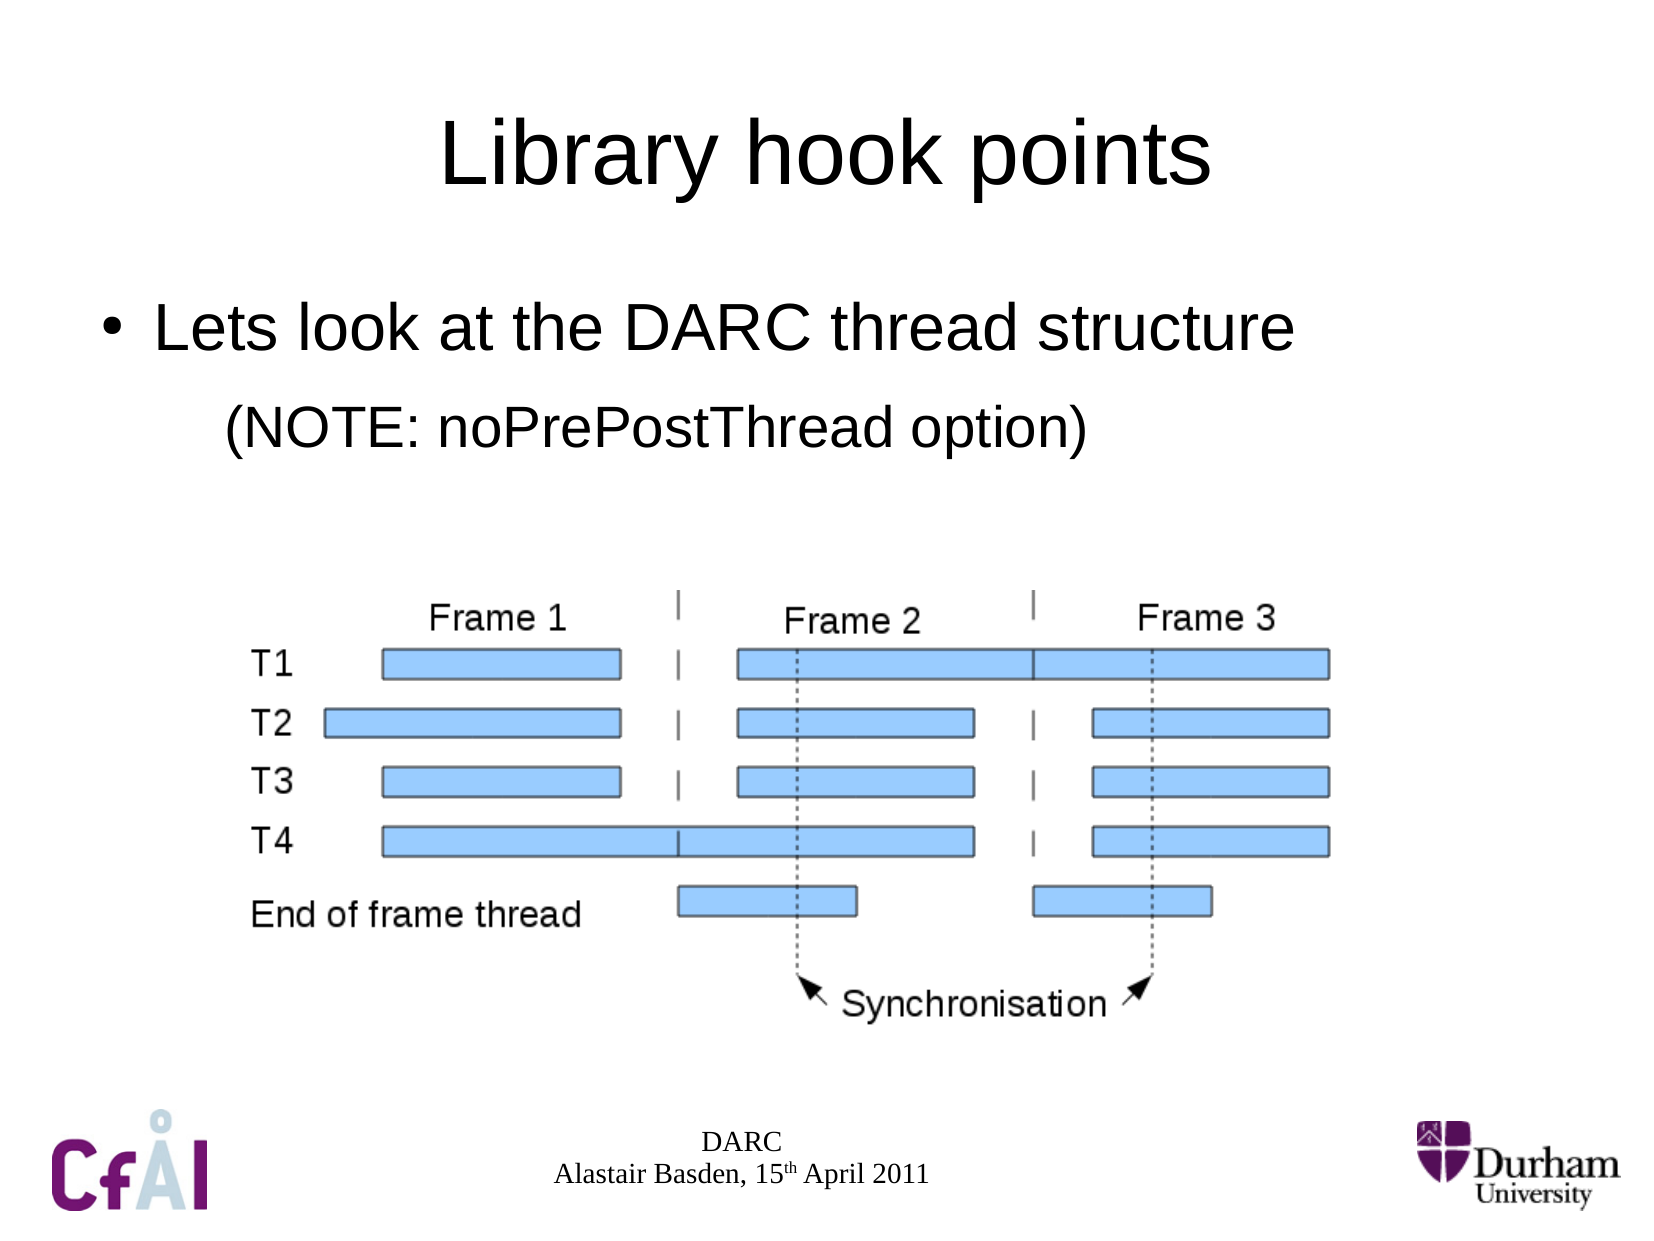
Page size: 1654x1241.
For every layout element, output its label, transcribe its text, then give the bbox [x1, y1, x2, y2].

picture [1417, 1121, 1621, 1211]
list Lets look at the DARC thread structure (NOTE: noPrePostThread option) [82, 290, 1571, 1109]
picture [52, 1109, 207, 1211]
picture [236, 590, 1359, 1034]
title Library hook points [82, 56, 1571, 250]
